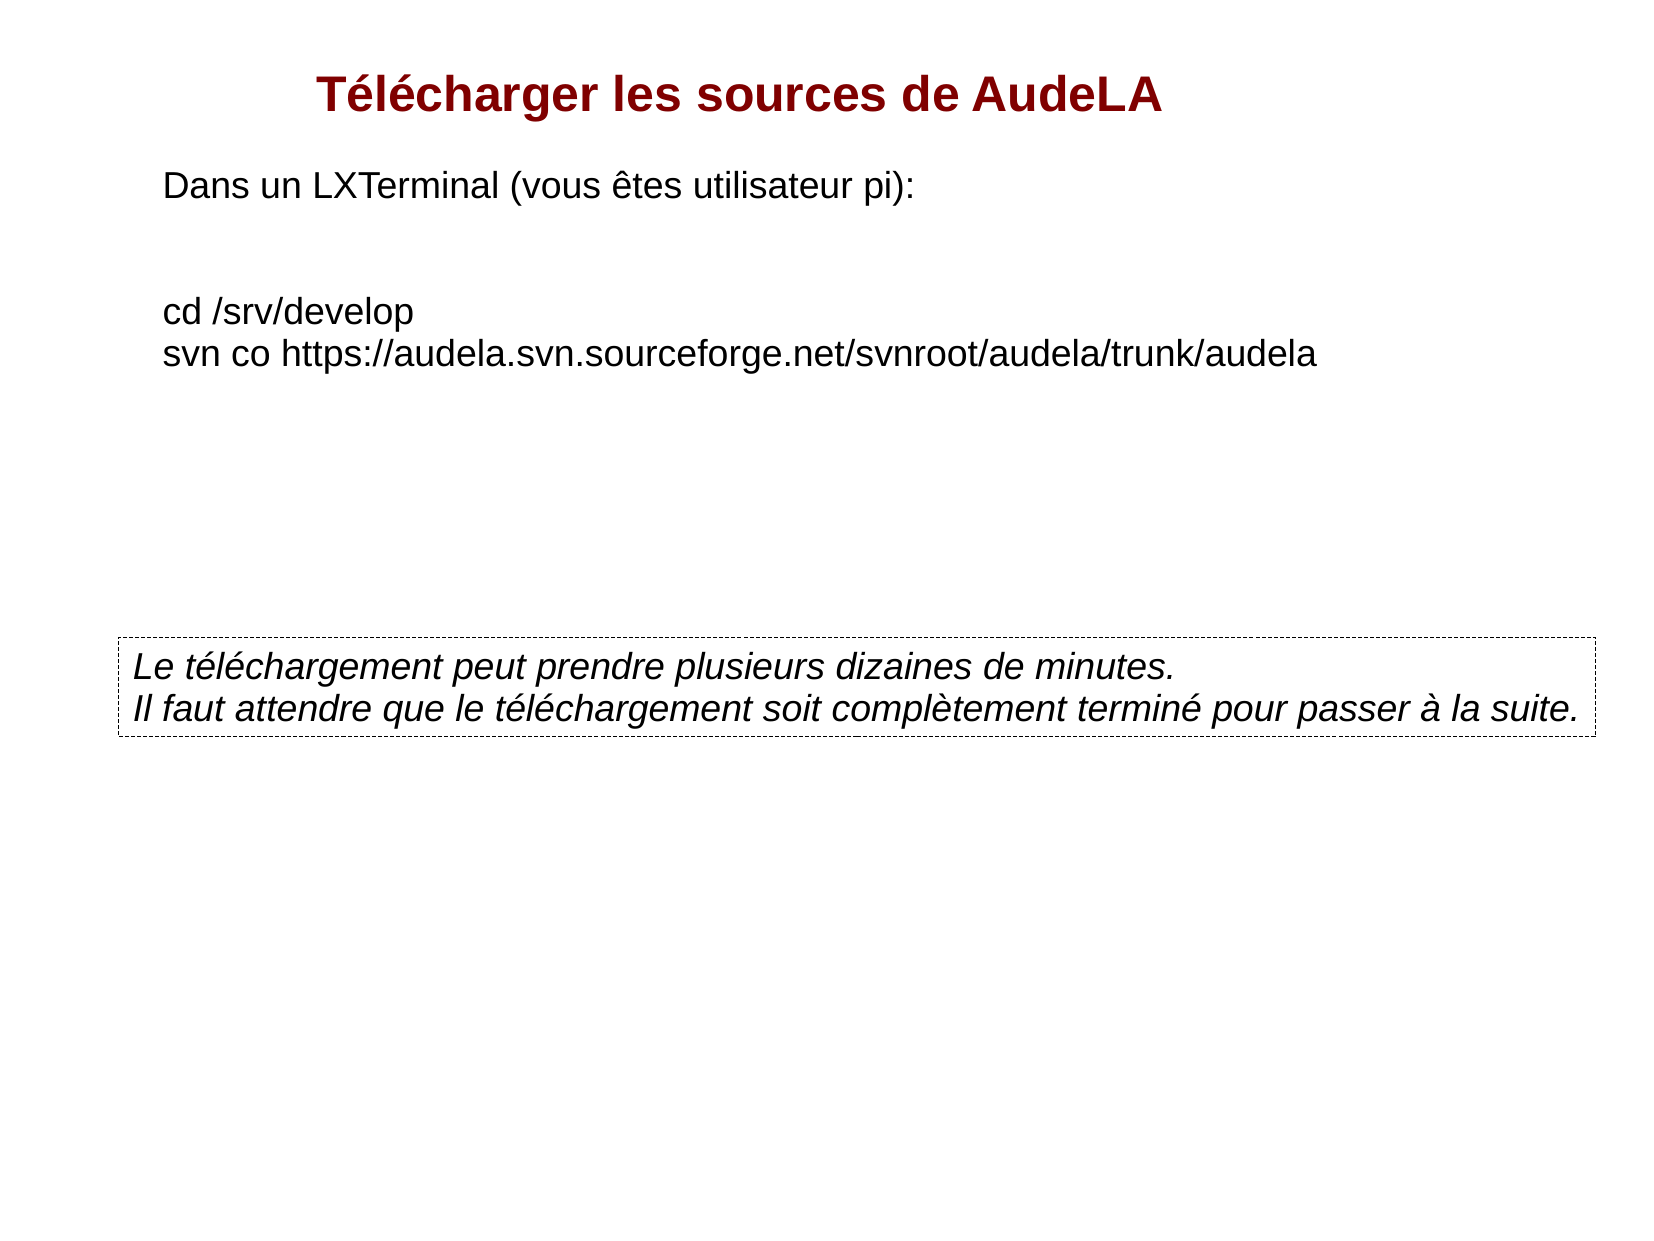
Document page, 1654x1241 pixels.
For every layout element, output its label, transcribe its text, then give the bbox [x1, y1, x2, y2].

text_box Télécharger les sources de AudeLA Dans un LXTerminal (vous êtes utilisateur pi): cd /srv/develop svn co https://audela.svn.sourceforge.net/svnroot/audela/trunk/audela [147, 59, 1333, 574]
text_box Le téléchargement peut prendre plusieurs dizaines de minutes. Il faut attendre que le téléchargement soit complètement terminé pour passer à la suite. [118, 637, 1595, 737]
